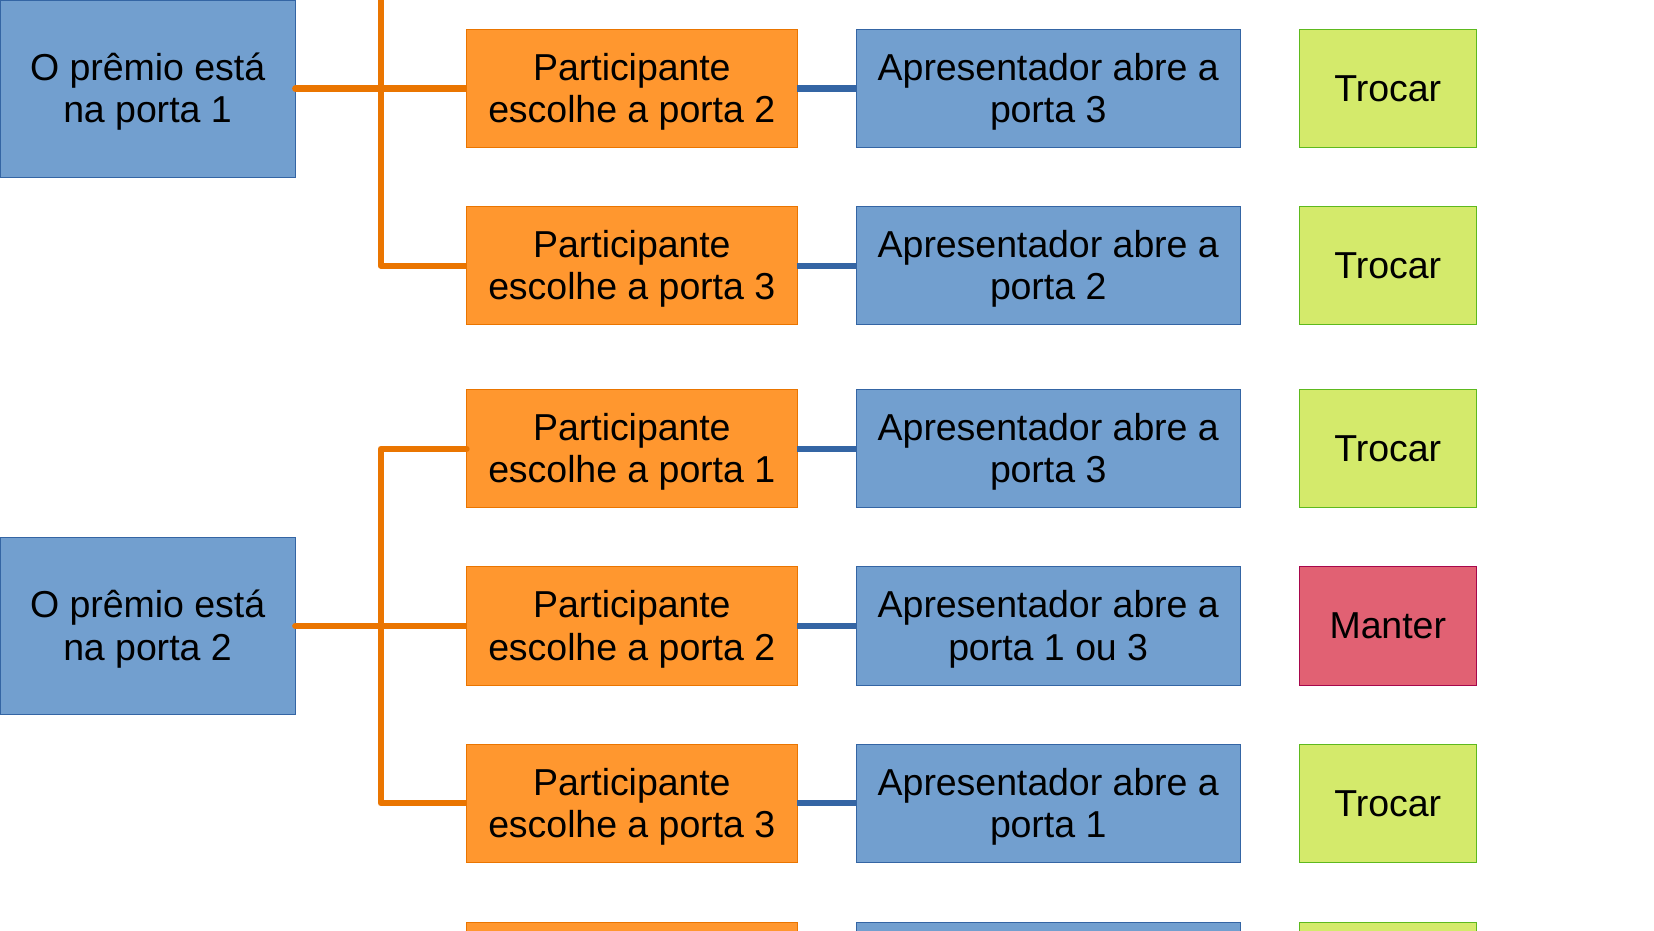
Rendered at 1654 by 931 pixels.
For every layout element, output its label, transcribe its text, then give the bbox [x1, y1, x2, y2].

text_box Apresentador abre a porta 1 [856, 744, 1241, 863]
text_box Participante escolhe a porta 2 [466, 566, 798, 686]
text_box Participante escolhe a porta 2 [466, 29, 798, 148]
text_box Trocar [1299, 744, 1477, 863]
text_box Trocar [1299, 922, 1477, 931]
text_box Trocar [1299, 206, 1477, 325]
text_box O prêmio está na porta 2 [0, 537, 296, 715]
text_box Participante escolhe a porta 3 [466, 744, 798, 863]
text_box Manter [1299, 566, 1477, 686]
text_box Apresentador abre a porta 2 [856, 206, 1241, 325]
text_box O prêmio está na porta 1 [0, 0, 296, 178]
text_box Participante escolhe a porta 1 [466, 922, 798, 931]
text_box Apresentador abre a porta 3 [856, 29, 1241, 148]
text_box Apresentador abre a porta 1 ou 3 [856, 566, 1241, 686]
text_box Apresentador abre a porta 3 [856, 389, 1241, 508]
text_box Trocar [1299, 29, 1477, 148]
text_box Apresentador abre a porta 2 [856, 922, 1241, 931]
text_box Participante escolhe a porta 1 [466, 389, 798, 508]
text_box Participante escolhe a porta 3 [466, 206, 798, 325]
text_box Trocar [1299, 389, 1477, 508]
